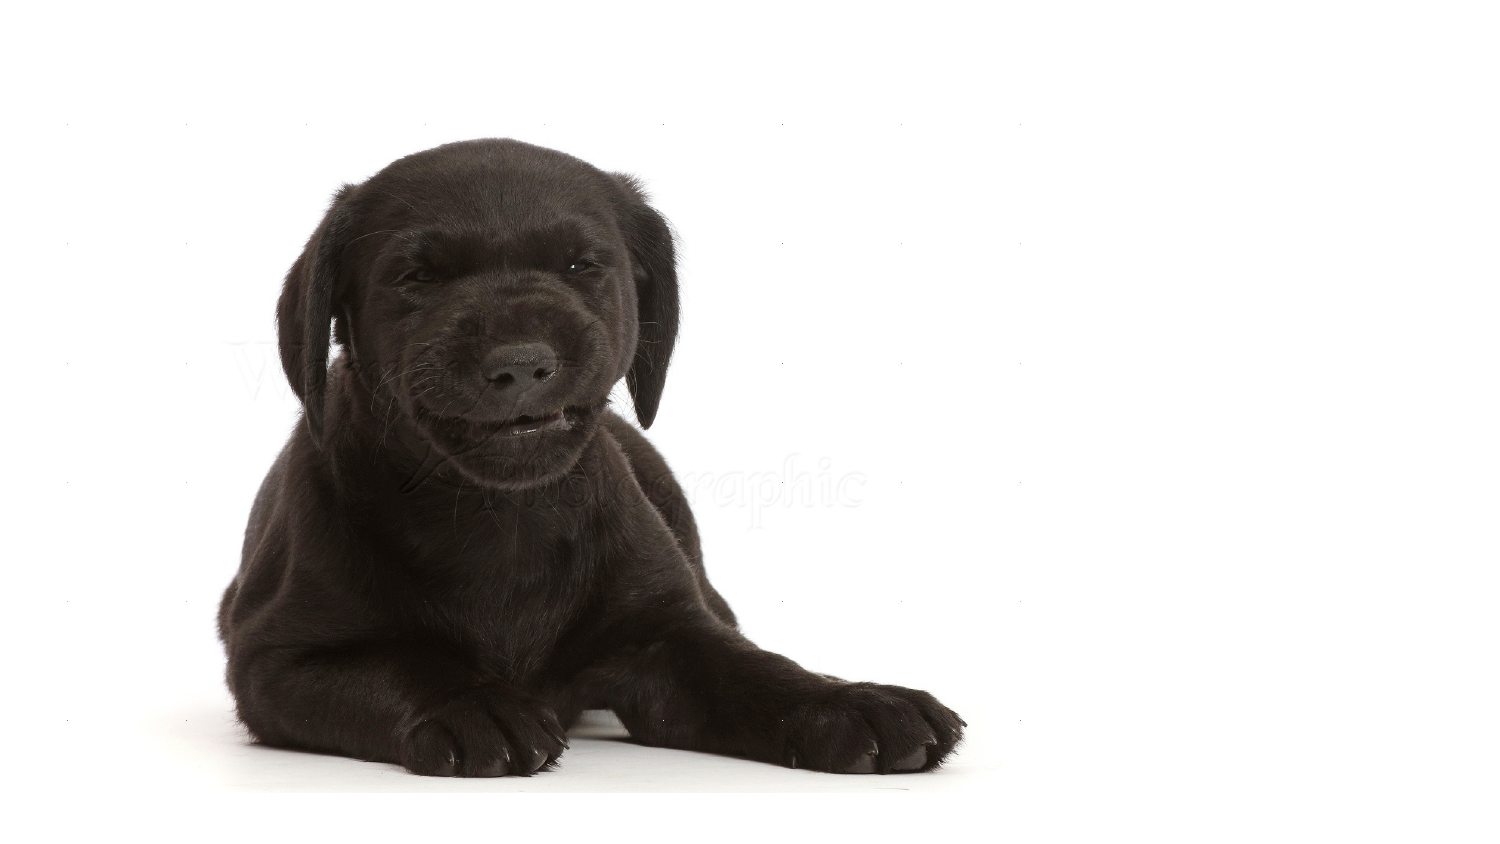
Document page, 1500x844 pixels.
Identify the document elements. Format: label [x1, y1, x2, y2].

picture [50, 51, 1038, 793]
